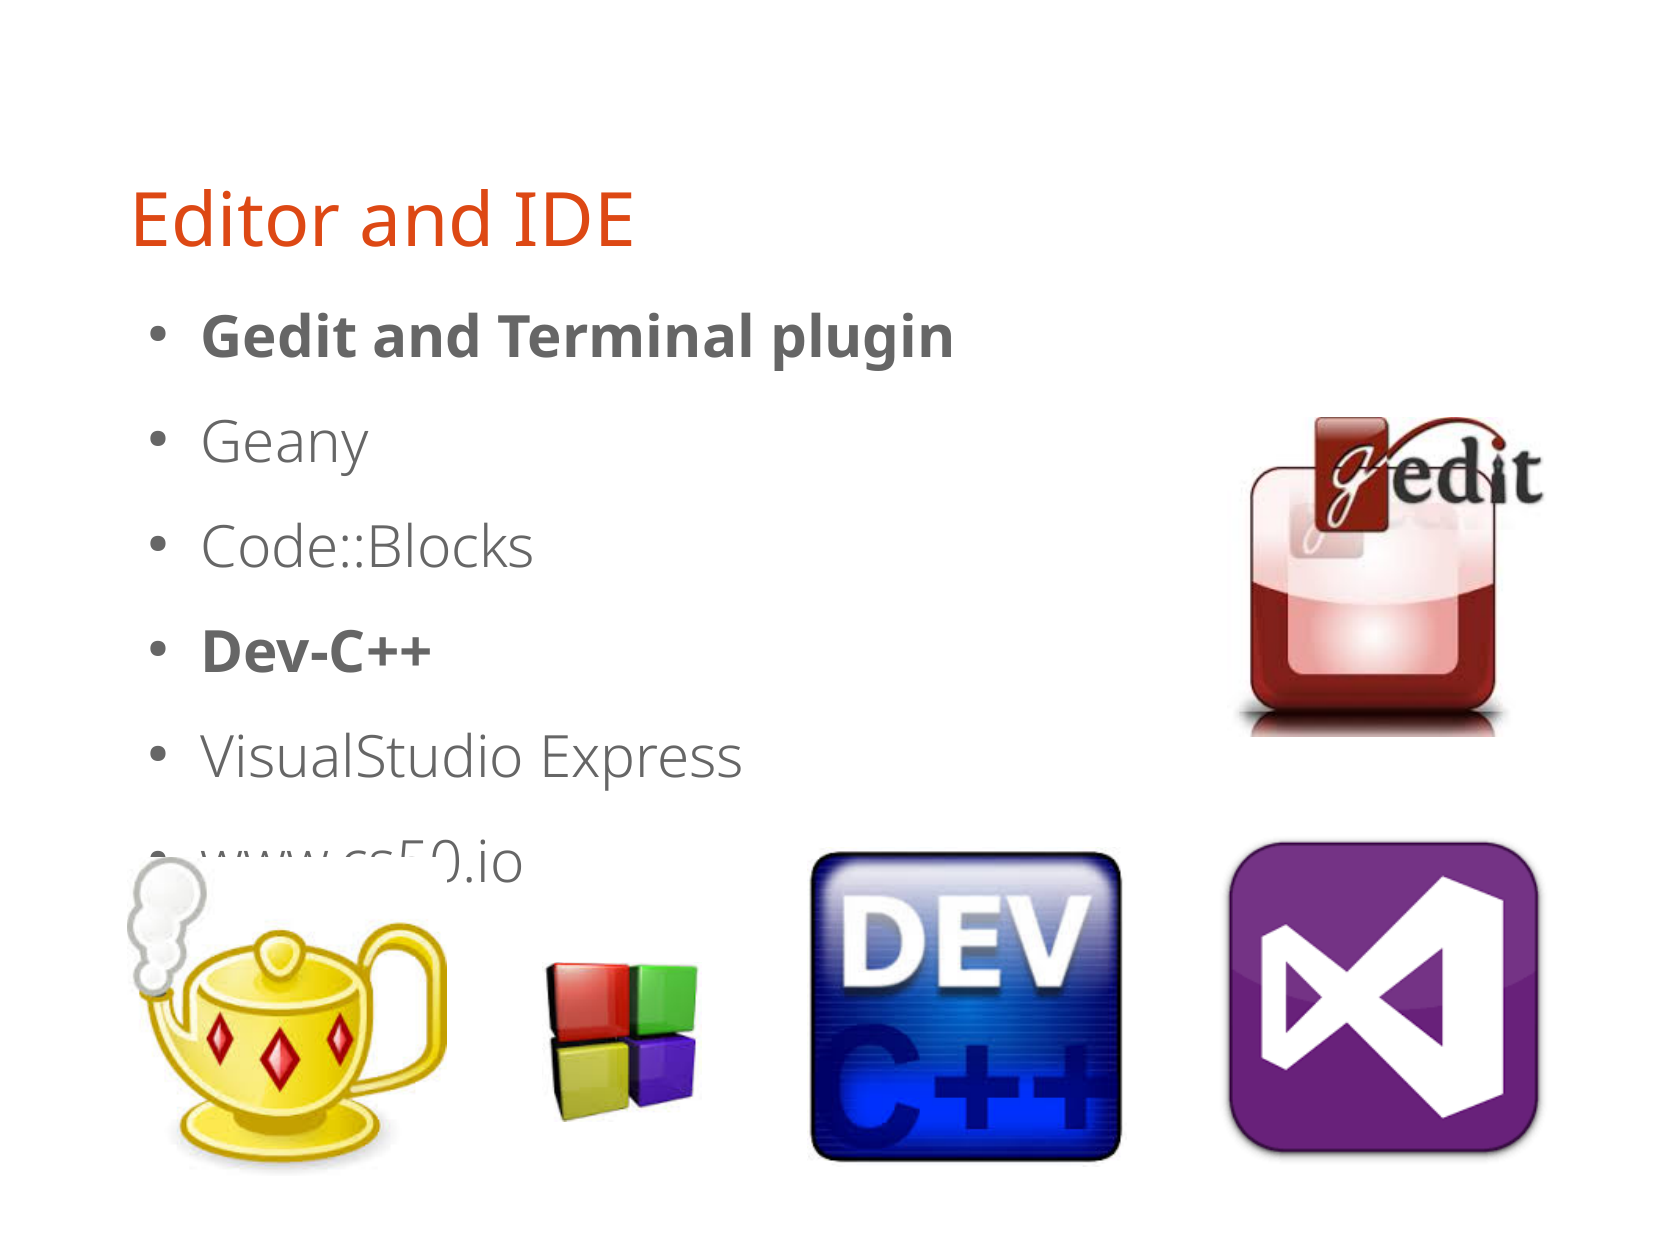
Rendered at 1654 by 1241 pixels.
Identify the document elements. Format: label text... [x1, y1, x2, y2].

picture [1208, 821, 1560, 1174]
picture [1227, 417, 1547, 737]
picture [542, 962, 702, 1122]
list Gedit and Terminal plugin Geany Code::Blocks Dev-C++ VisualStudio Express www.cs50.io [129, 295, 1518, 1010]
picture [127, 857, 447, 1176]
picture [807, 847, 1127, 1167]
title Editor and IDE [129, 153, 1518, 281]
